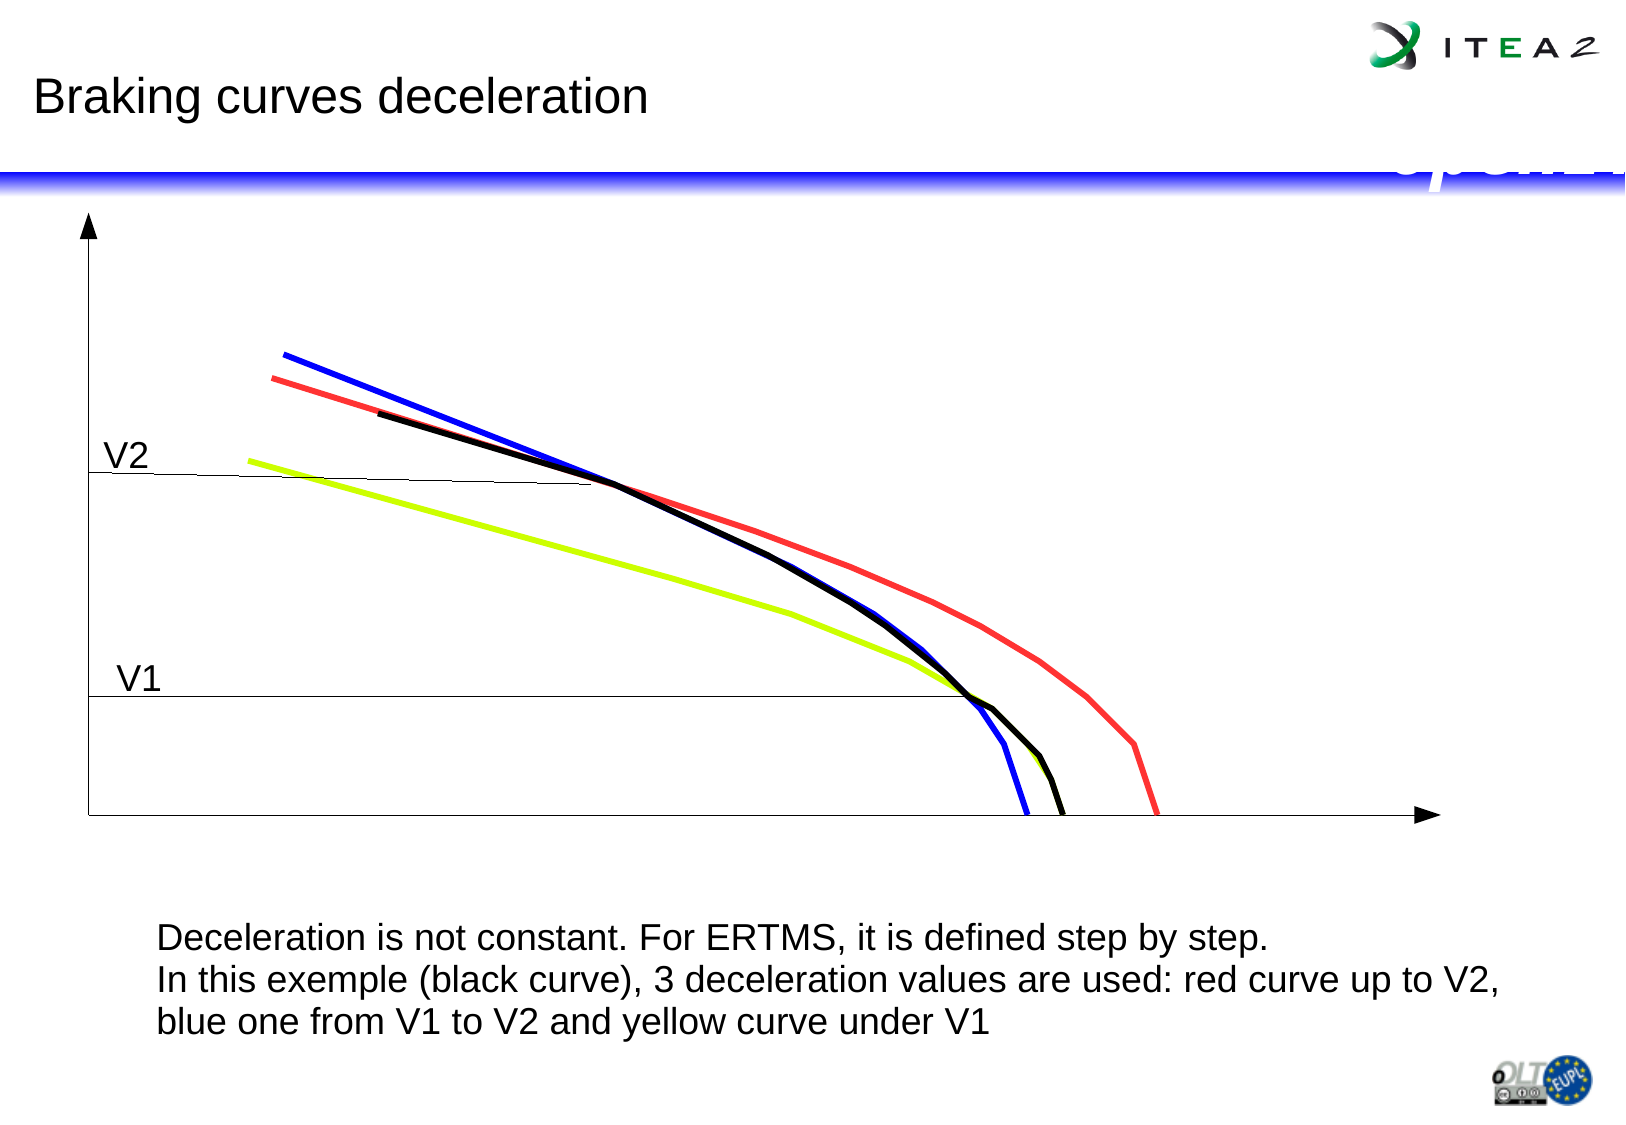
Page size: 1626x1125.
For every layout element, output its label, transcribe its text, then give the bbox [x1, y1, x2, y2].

text_box Deceleration is not constant. For ERTMS, it is defined step by step. In this exemple (black curve), 3 deceleration values are used: red curve up to V2, blue one from V1 to V2 and yellow curve under V1 [141, 909, 1527, 1051]
picture [1492, 1055, 1593, 1106]
text_box V2 [88, 427, 164, 485]
picture [1348, 21, 1625, 70]
text_box V1 [101, 649, 178, 707]
title Braking curves deceleration [32, 43, 1341, 150]
